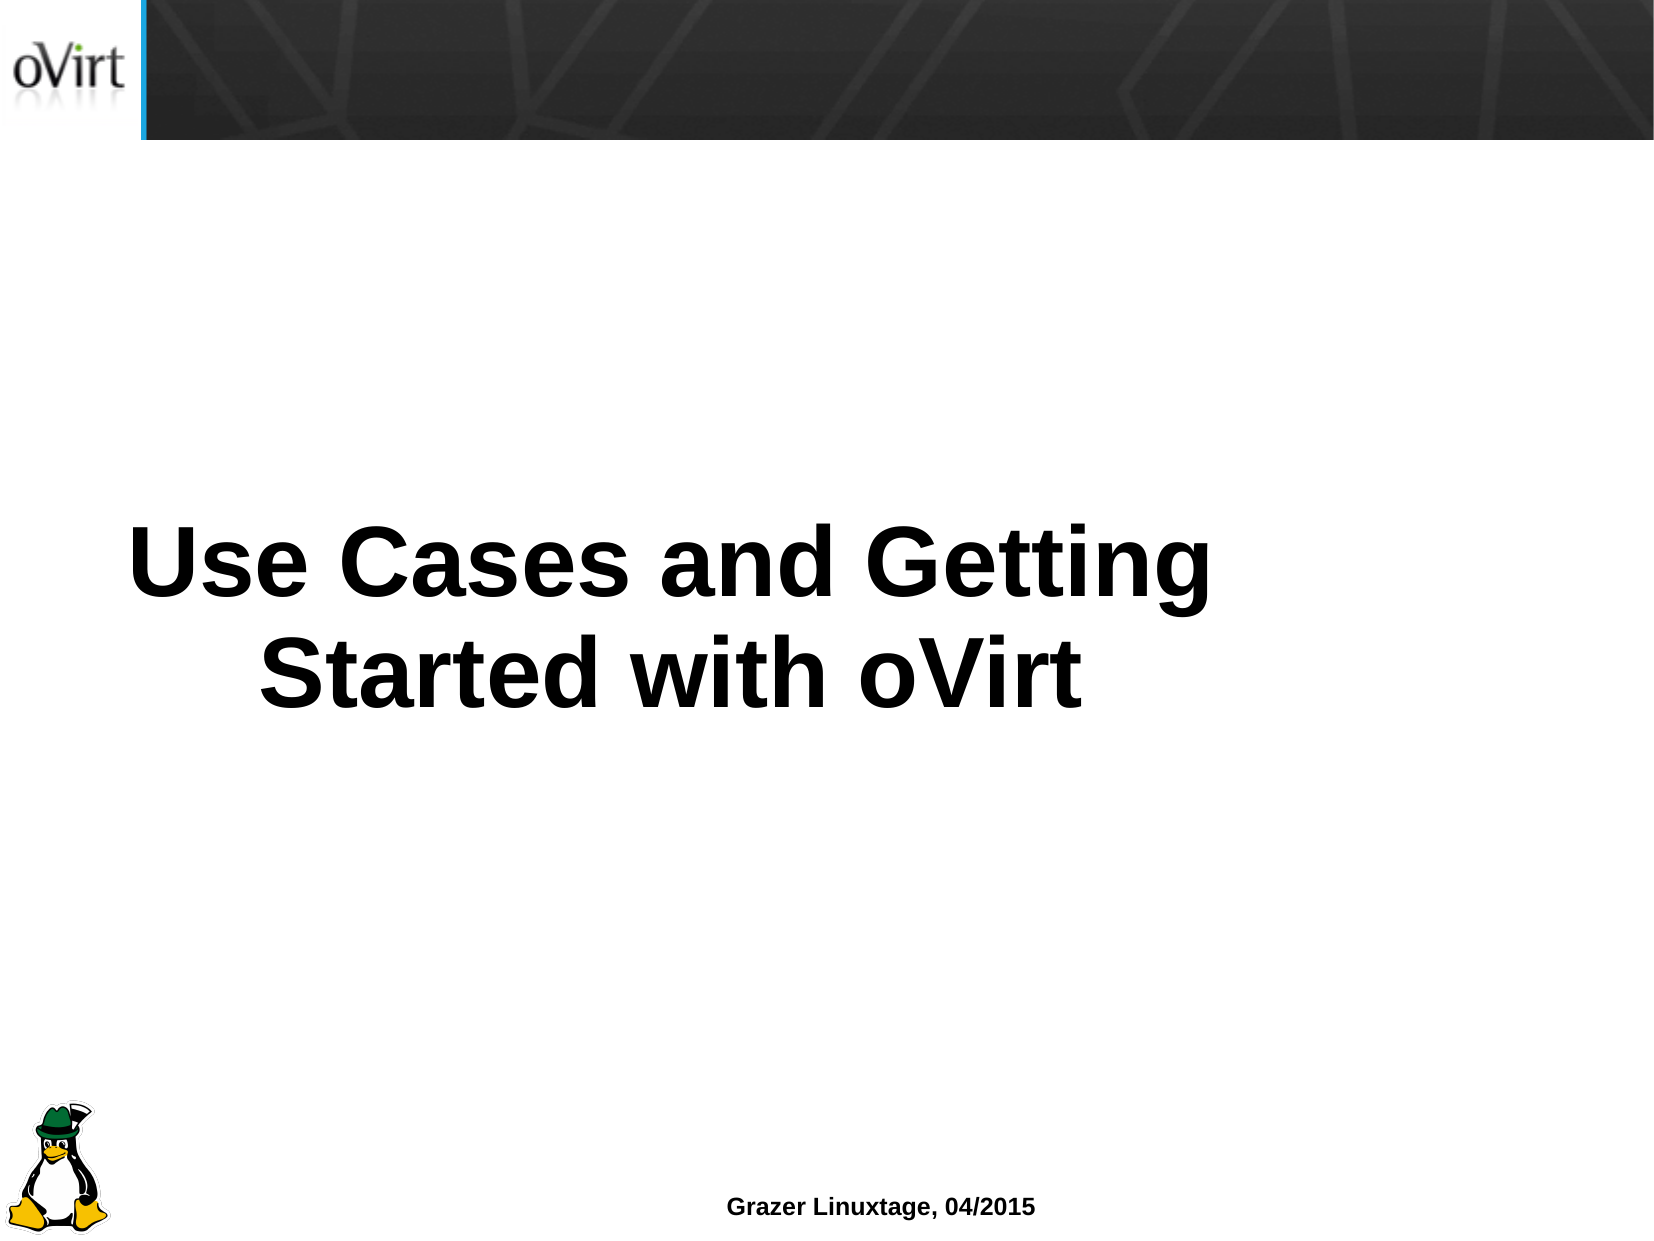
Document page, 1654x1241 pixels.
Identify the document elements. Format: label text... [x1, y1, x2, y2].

picture [5, 1100, 111, 1235]
picture [0, 0, 1654, 140]
text_box Use Cases and Getting Started with oVirt [112, 498, 1549, 737]
